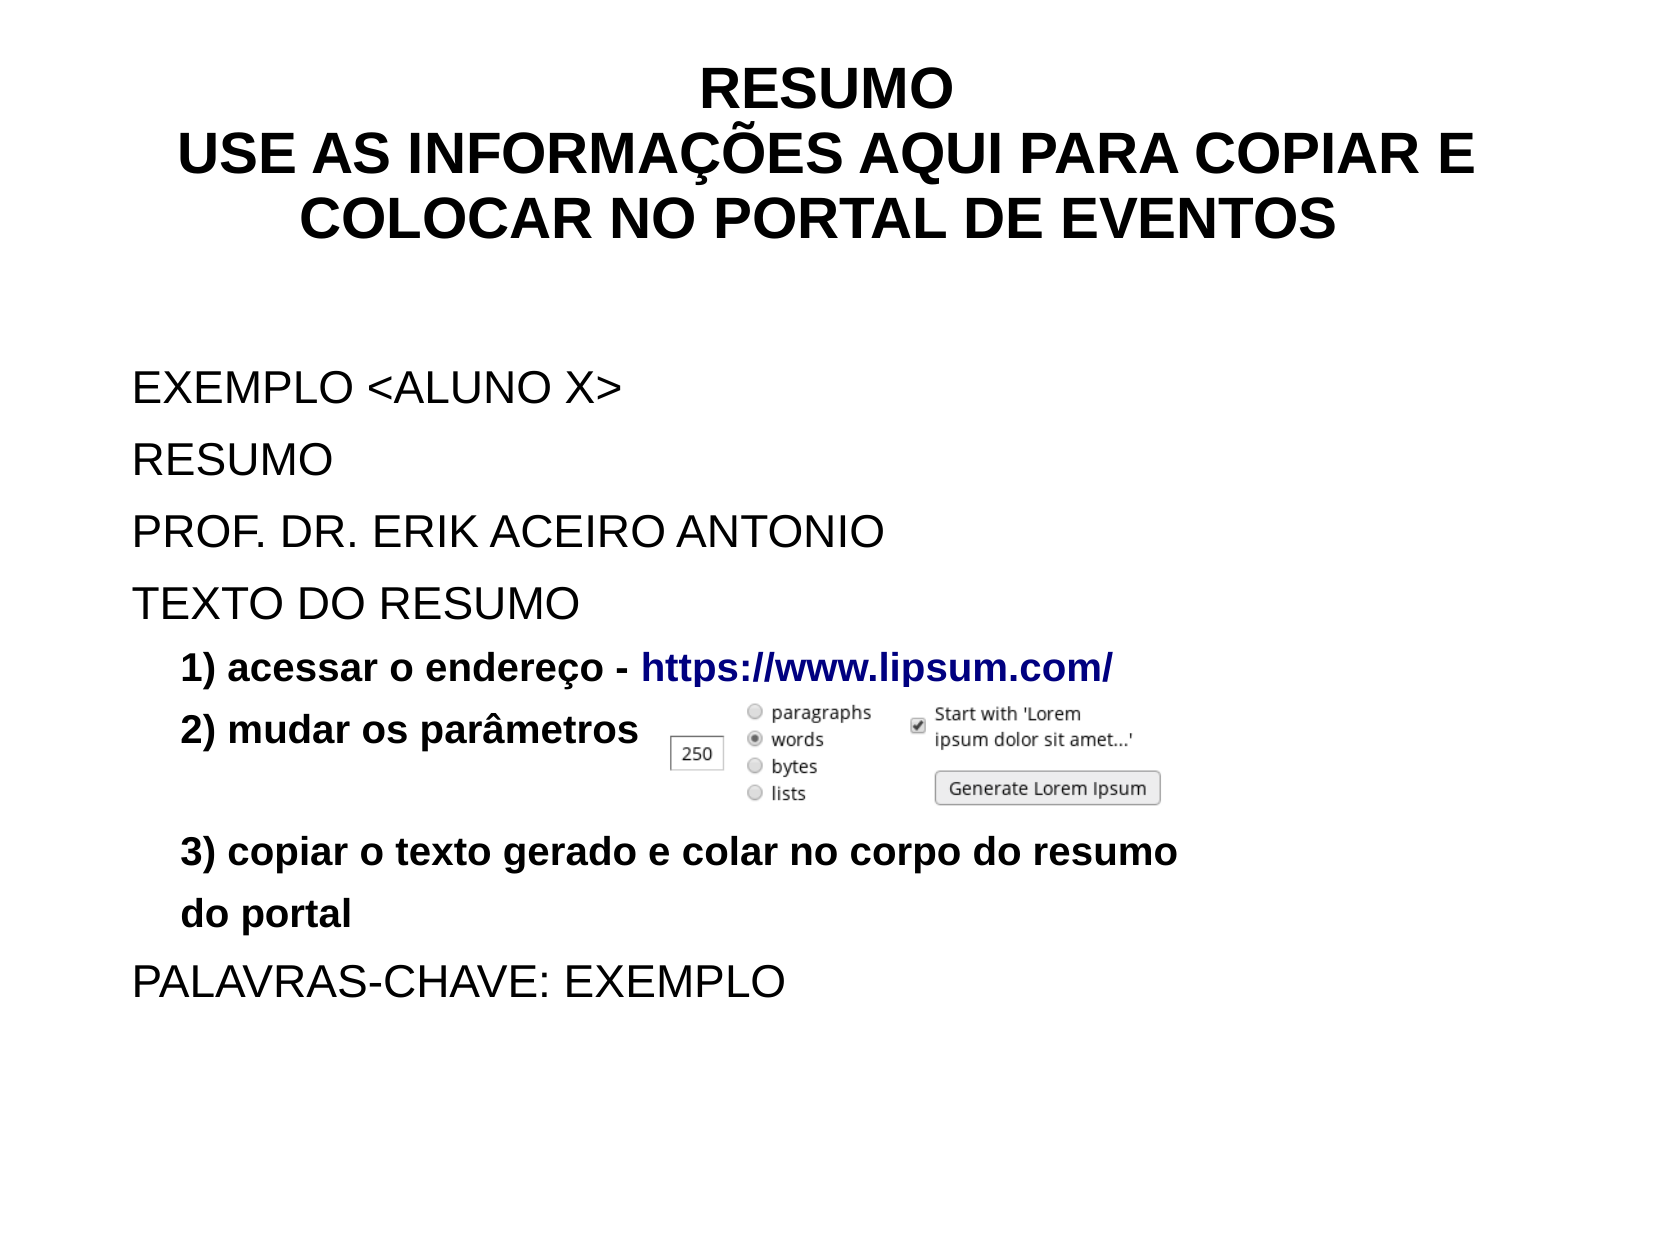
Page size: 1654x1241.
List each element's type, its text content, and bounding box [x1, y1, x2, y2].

picture [660, 687, 1215, 835]
title RESUMO USE AS INFORMAÇÕES AQUI PARA COPIAR E COLOCAR NO PORTAL DE EVENTOS [82, 49, 1571, 257]
list EXEMPLO <ALUNO X> RESUMO PROF. DR. ERIK ACEIRO ANTONIO TEXTO DO RESUMO 1) acessar o endereço - https://www.lipsum.com/ 2) mudar os parâmetros 3) copiar o texto gerado e colar no corpo do resumo do portal PALAVRAS-CHAVE: EXEMPLO [82, 290, 1571, 1010]
